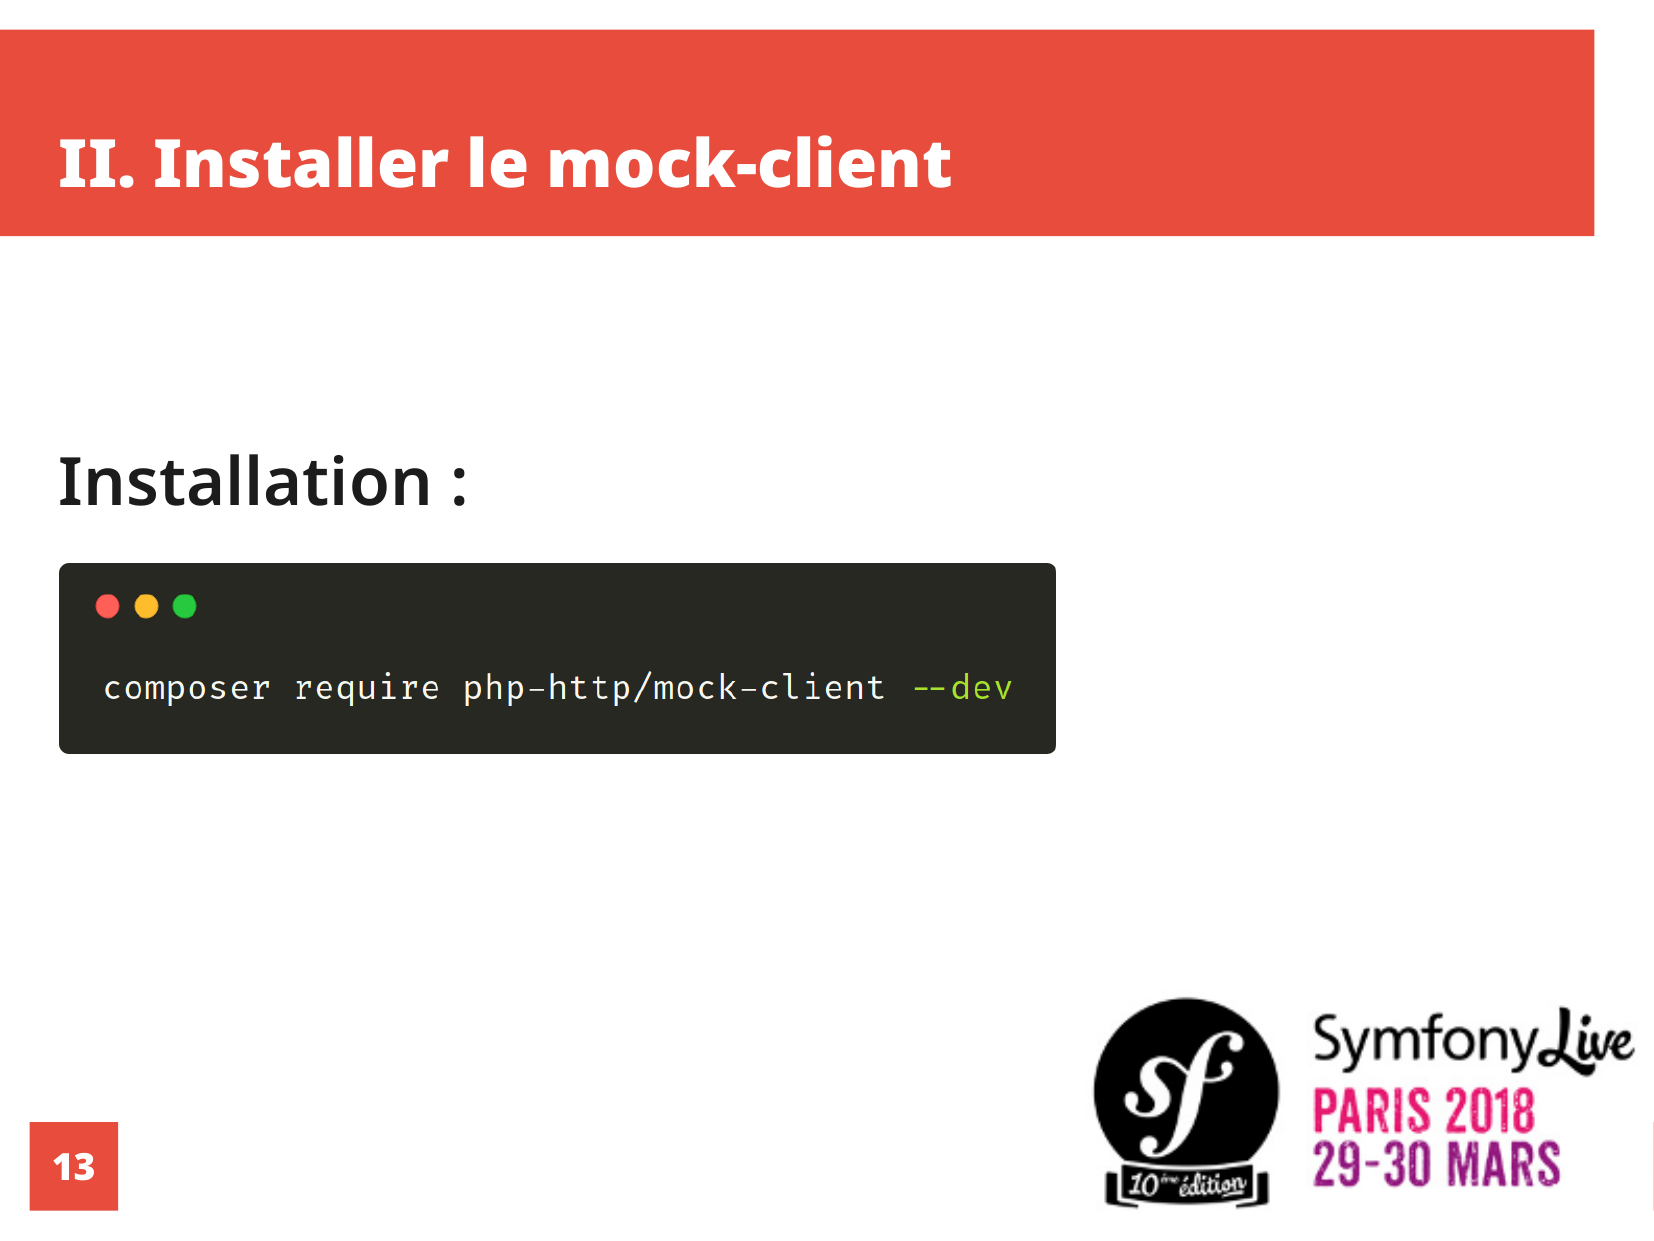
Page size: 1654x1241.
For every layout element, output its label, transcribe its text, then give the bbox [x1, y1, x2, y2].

picture [1053, 979, 1654, 1241]
list Installation : [59, 324, 1565, 1093]
title II. Installer le mock-client [59, 59, 1595, 207]
picture [59, 563, 1056, 755]
